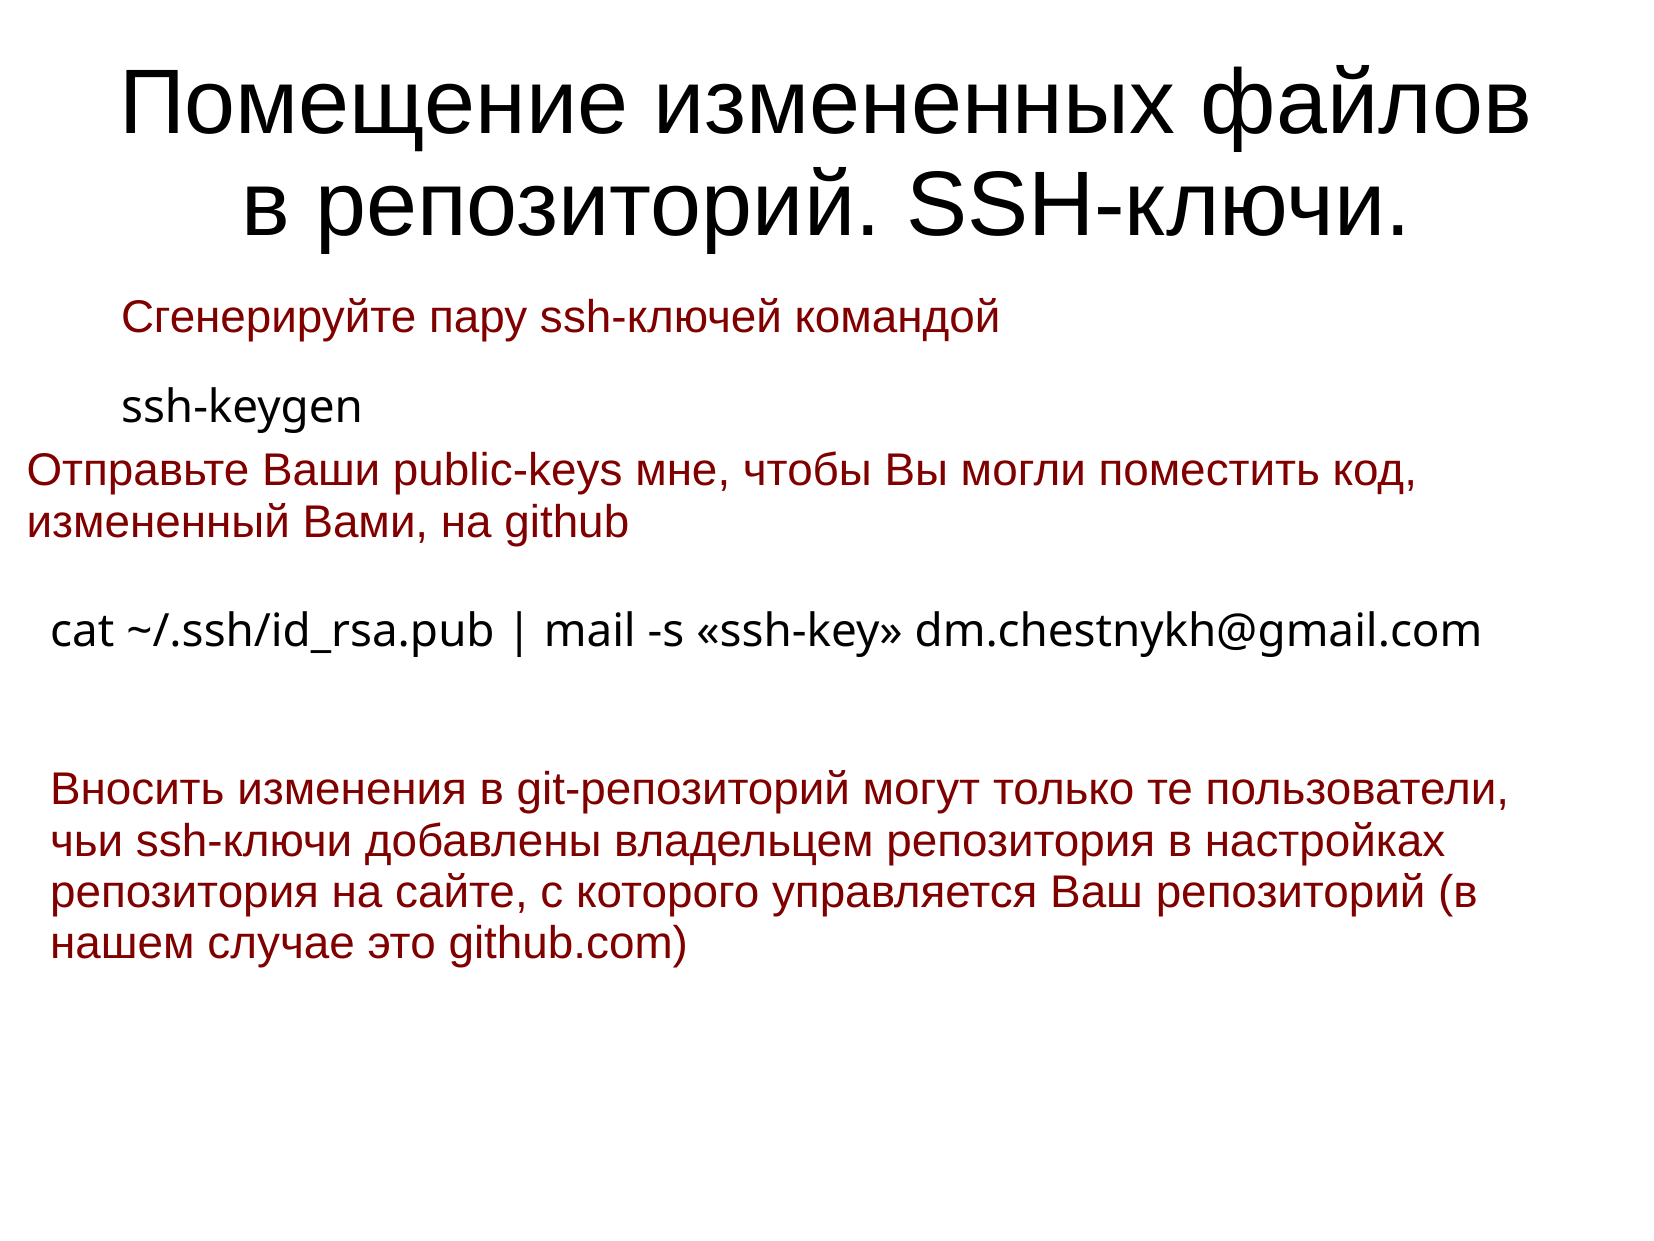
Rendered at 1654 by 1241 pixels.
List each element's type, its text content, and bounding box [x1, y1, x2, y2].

text_box Сгенерируйте пару ssh-ключей командой [106, 283, 1193, 350]
title Помещение измененных файлов в репозиторий. SSH-ключи. [82, 49, 1571, 257]
text_box ssh-keygen [106, 366, 1075, 432]
text_box cat ~/.ssh/id_rsa.pub | mail -s «ssh-key» dm.chestnykh@gmail.com [35, 590, 1654, 707]
text_box Вносить изменения в git-репозиторий могут только те пользователи, чьи ssh-ключи добавлены владельцем репозитория в настройках репозитория на сайте, с которого управляется Ваш репозиторий (в нашем случае это github.com) [35, 755, 1571, 976]
text_box Отправьте Ваши public-keys мне, чтобы Вы могли поместить код, измененный Вами, на github [11, 437, 1654, 555]
